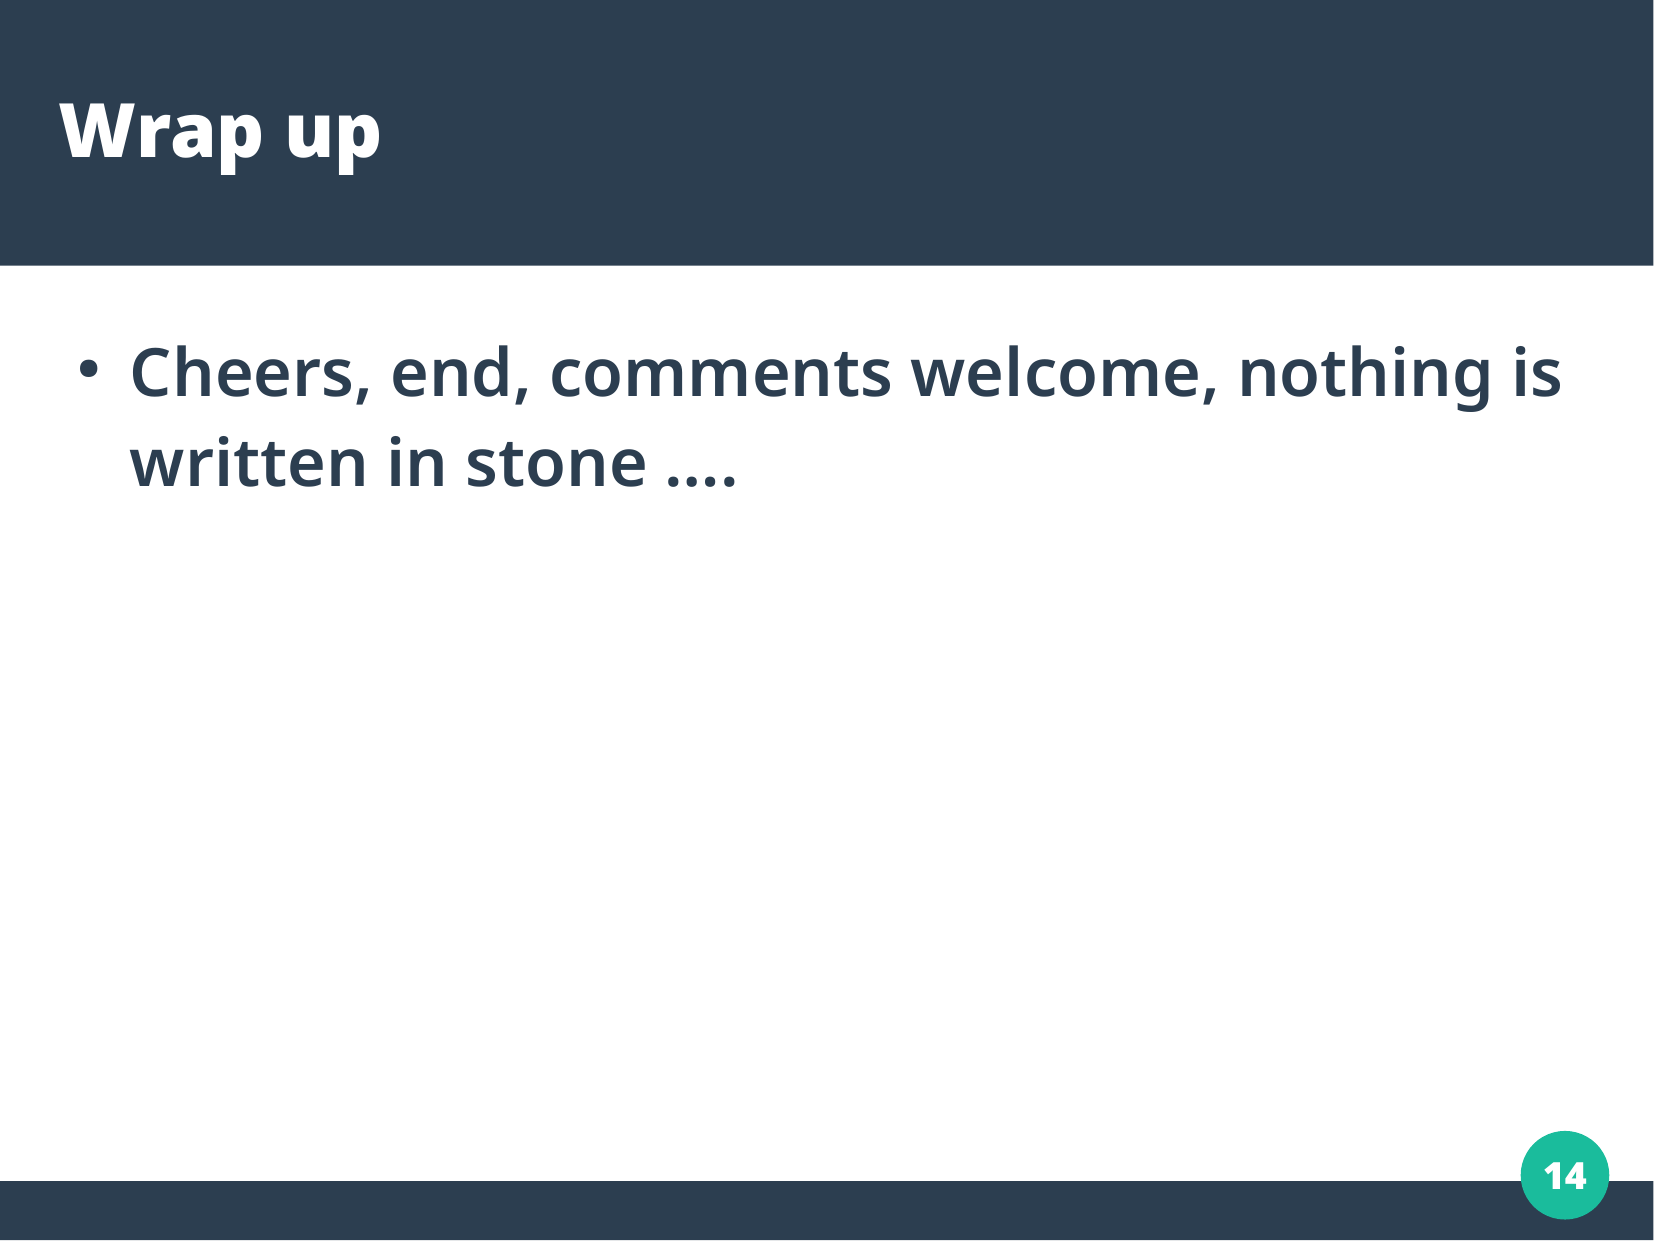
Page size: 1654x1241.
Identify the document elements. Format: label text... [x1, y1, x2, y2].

list Cheers, end, comments welcome, nothing is written in stone …. [59, 324, 1595, 1152]
title Wrap up [59, 49, 1595, 207]
